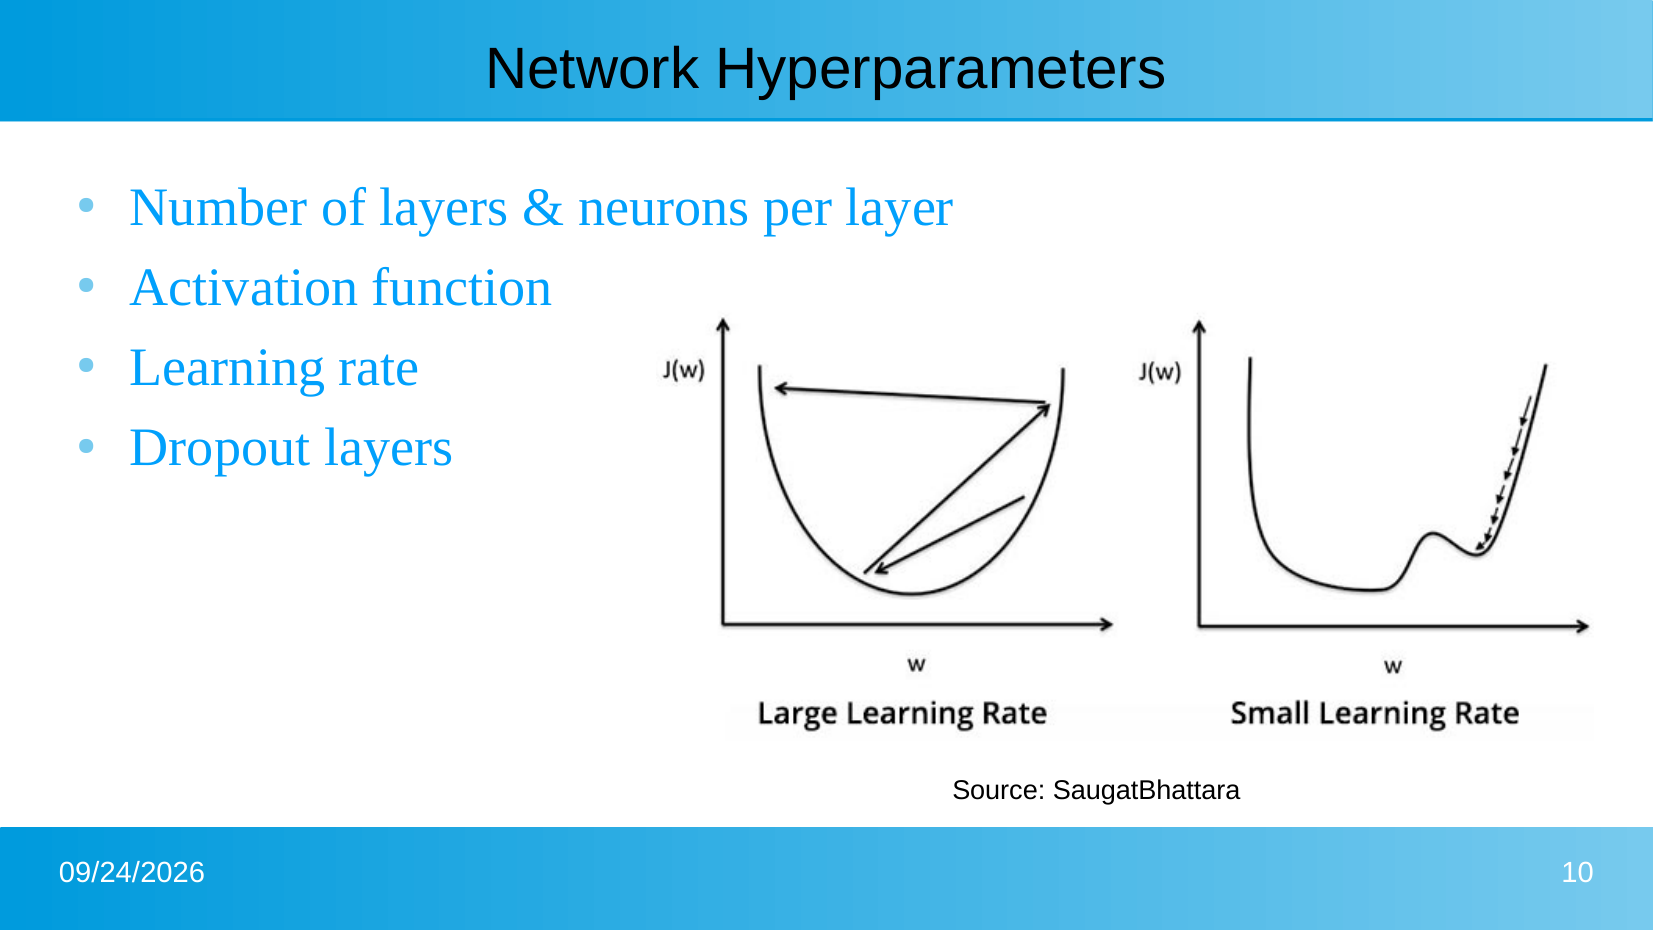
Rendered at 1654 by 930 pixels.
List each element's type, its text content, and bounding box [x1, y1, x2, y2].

text_box Source: SaugatBhattara [937, 767, 1653, 825]
title Network Hyperparameters [58, 29, 1594, 108]
picture [656, 299, 1594, 741]
list Number of layers & neurons per layer Activation function Learning rate Dropout layers [58, 177, 1594, 768]
